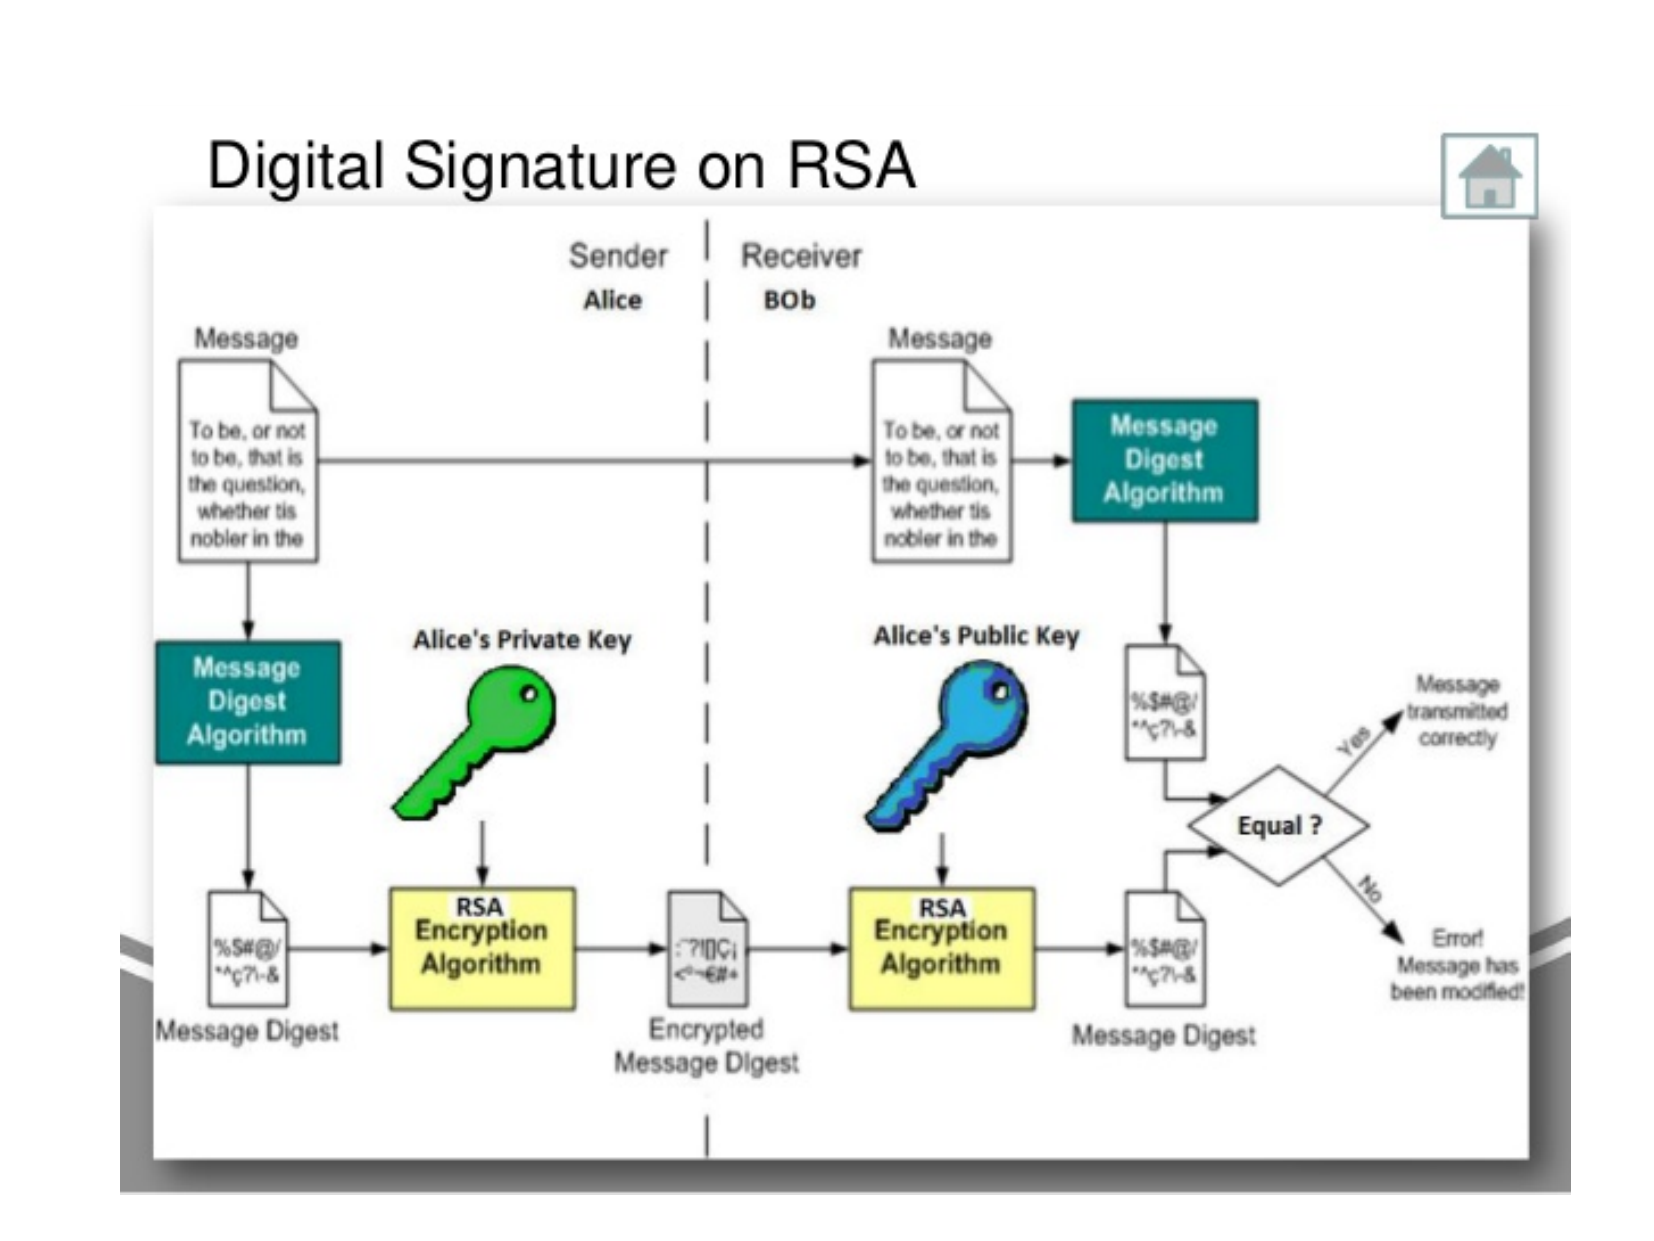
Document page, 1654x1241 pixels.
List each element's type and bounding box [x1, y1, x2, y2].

picture [120, 104, 1571, 1195]
title [82, 49, 1571, 257]
